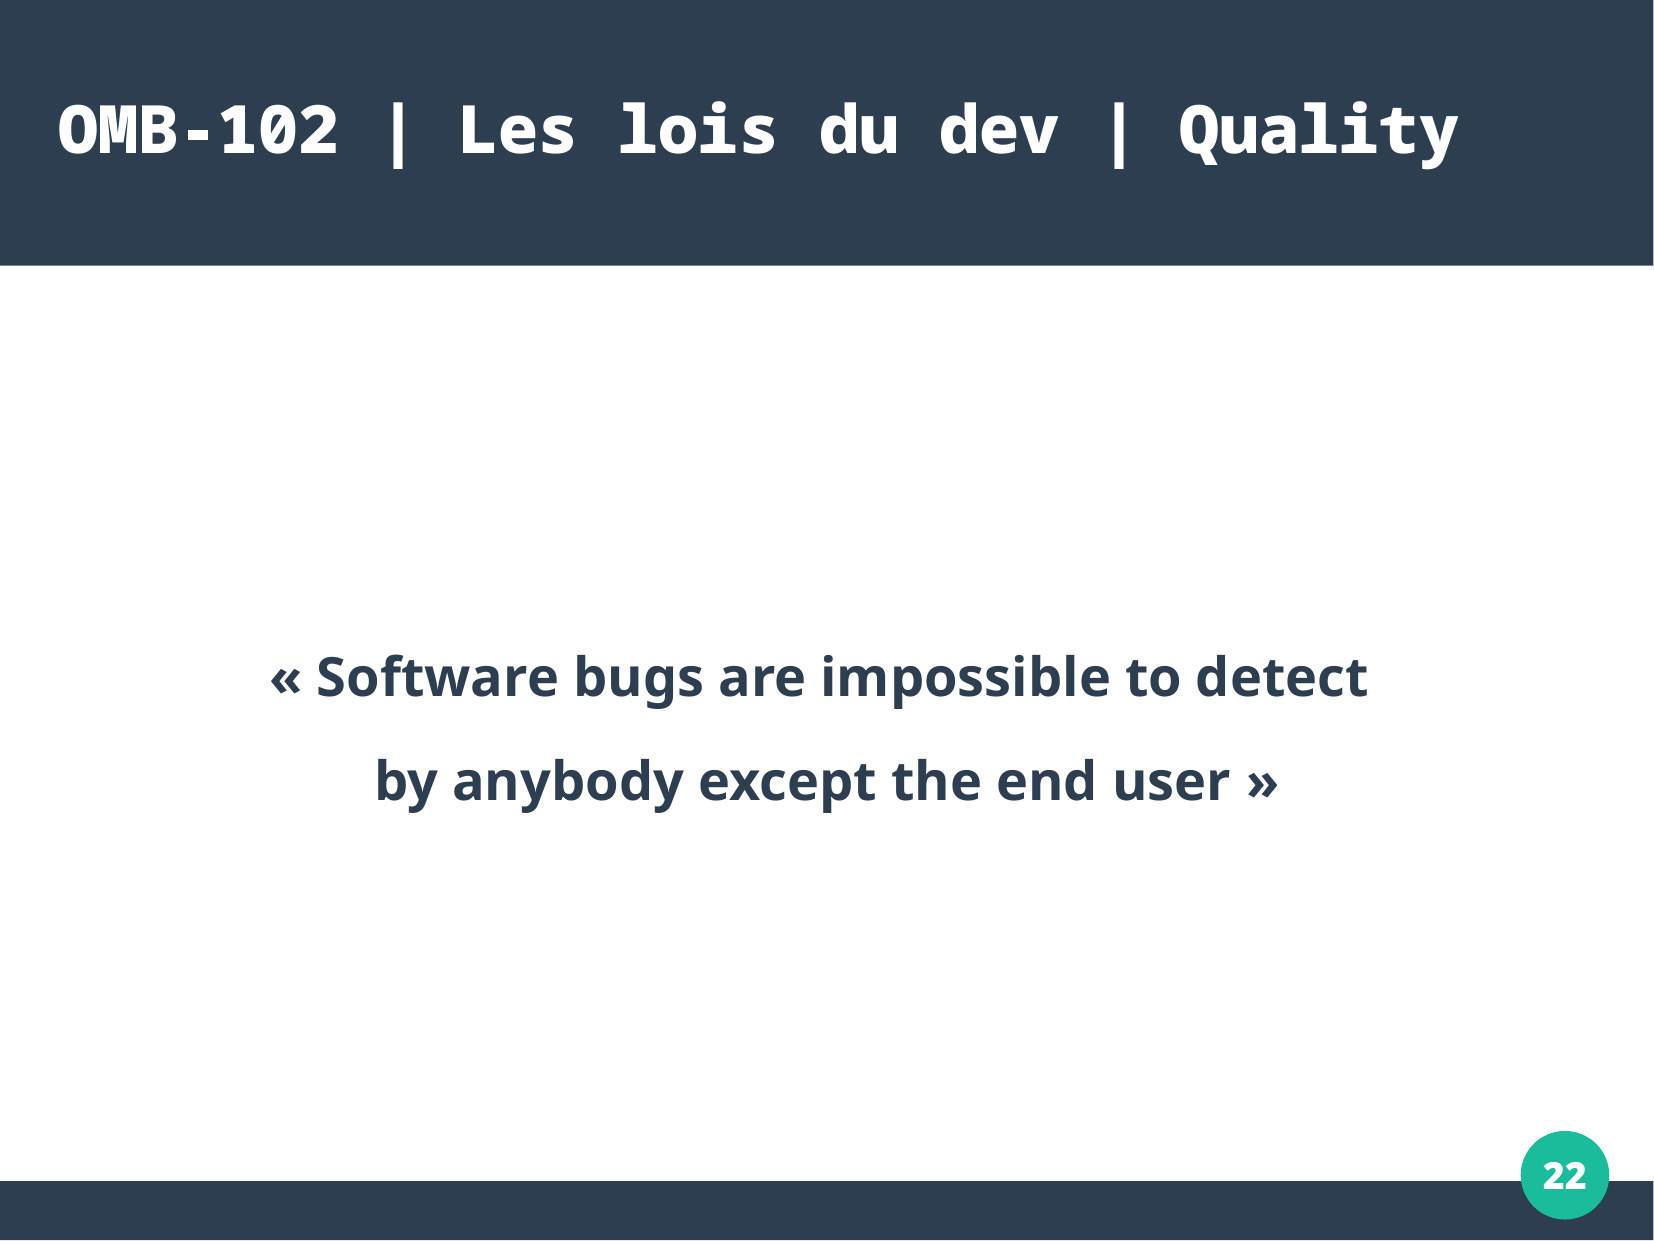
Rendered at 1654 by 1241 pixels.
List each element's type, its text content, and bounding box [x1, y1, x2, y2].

list « Software bugs are impossible to detect by anybody except the end user » [0, 270, 1654, 1186]
title OMB-102 | Les lois du dev | Quality [59, 49, 1595, 207]
